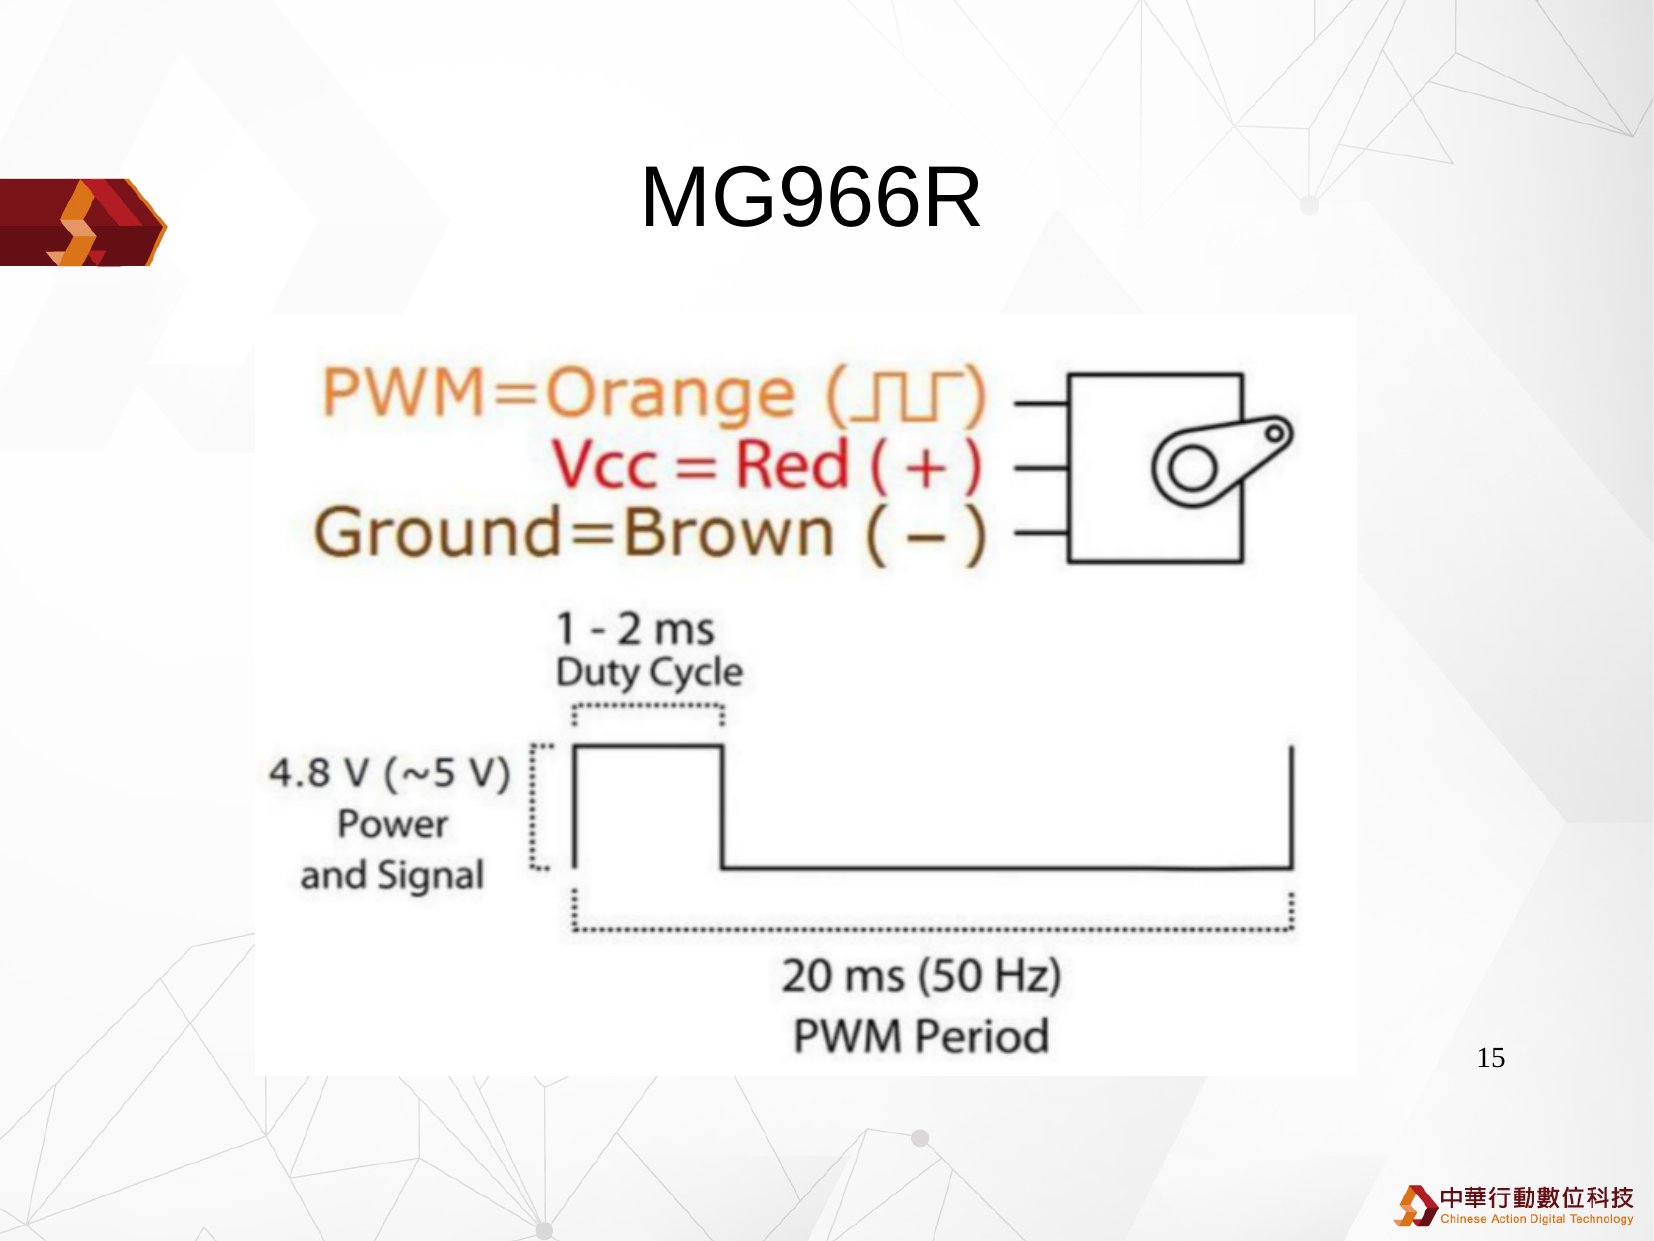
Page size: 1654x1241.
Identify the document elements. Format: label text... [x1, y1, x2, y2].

title MG966R [118, 112, 1506, 281]
picture [0, 0, 1654, 1241]
